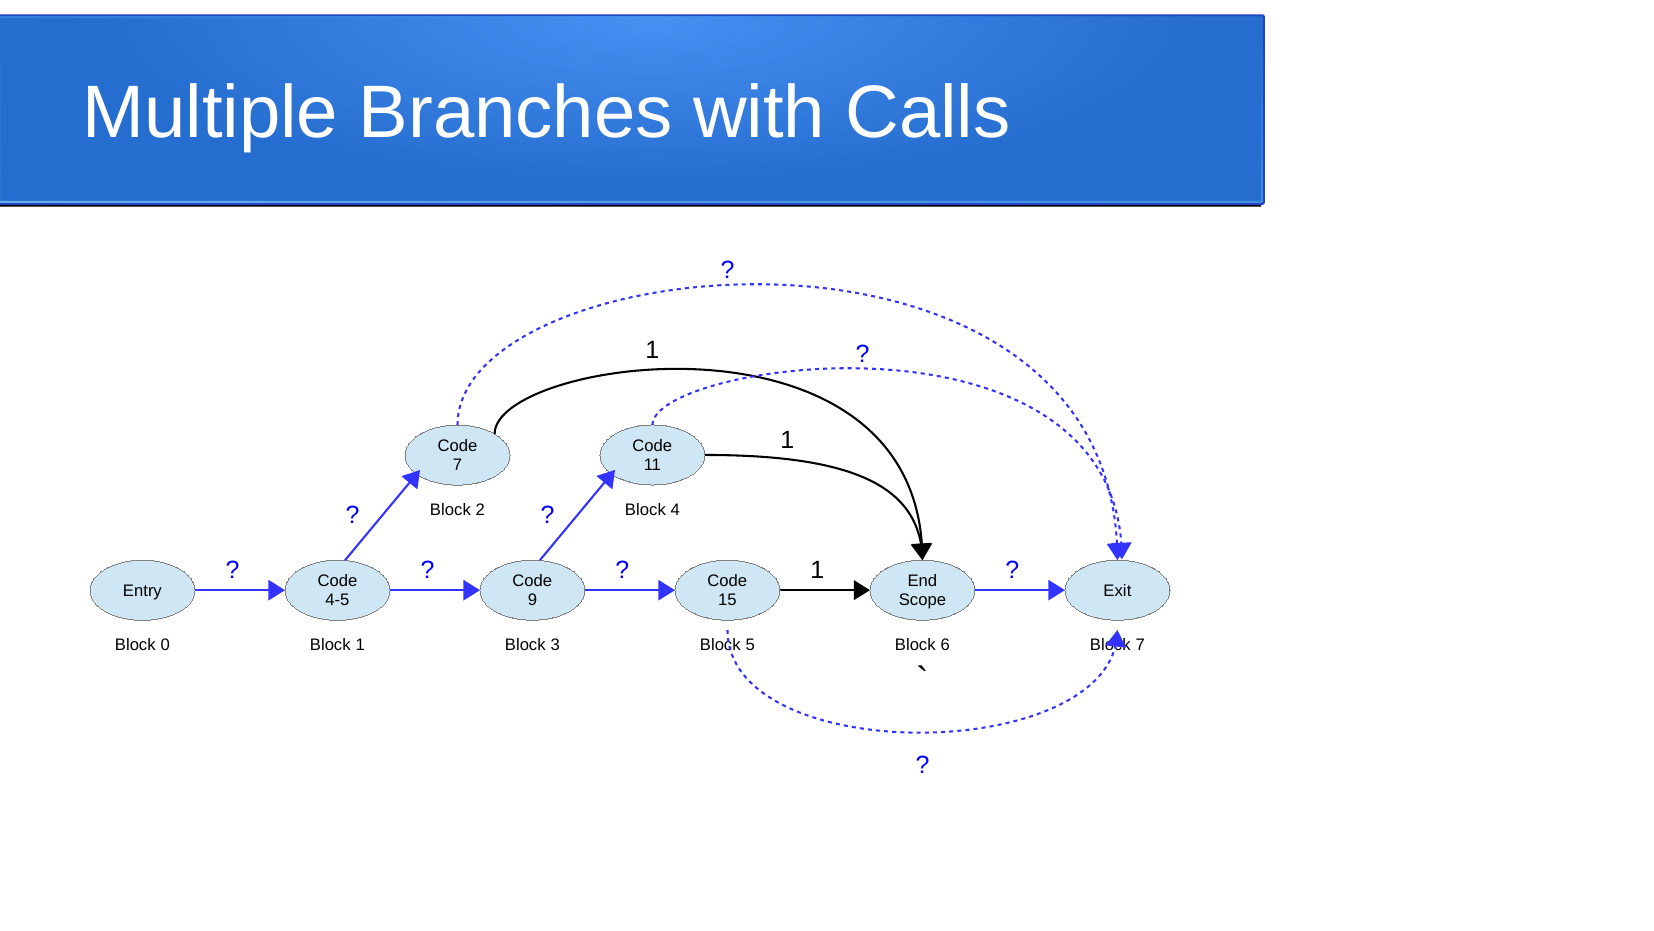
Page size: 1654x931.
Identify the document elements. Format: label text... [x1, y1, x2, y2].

text_box ? [210, 555, 256, 586]
text_box ? [599, 555, 645, 586]
text_box ? [405, 555, 451, 586]
text_box Code 9 [479, 560, 585, 621]
text_box ? [840, 338, 886, 369]
text_box Block 2 [435, 495, 481, 526]
text_box Code 11 [599, 424, 705, 486]
text_box Block 0 [120, 630, 166, 661]
text_box Entry [90, 560, 195, 621]
text_box Exit [1065, 560, 1171, 621]
text_box Block 5 [705, 630, 751, 661]
text_box Block 7 [1095, 630, 1141, 661]
text_box ? [330, 500, 376, 531]
text_box ? [705, 255, 751, 286]
text_box End Scope [869, 560, 975, 621]
text_box Code 7 [405, 425, 511, 486]
text_box Code 15 [675, 560, 781, 621]
text_box Block 1 [315, 630, 361, 661]
text_box 1 [629, 335, 675, 366]
text_box Block 6 [900, 630, 946, 661]
text_box ? [525, 499, 571, 530]
text_box Block 4 [630, 495, 676, 526]
text_box Block 3 [510, 630, 556, 661]
title Multiple Branches with Calls [82, 35, 1235, 189]
text_box 1 [794, 555, 840, 586]
text_box ? [989, 555, 1035, 586]
text_box 1 [764, 424, 810, 455]
text_box Code 4-5 [285, 560, 390, 621]
text_box ? [900, 750, 946, 781]
